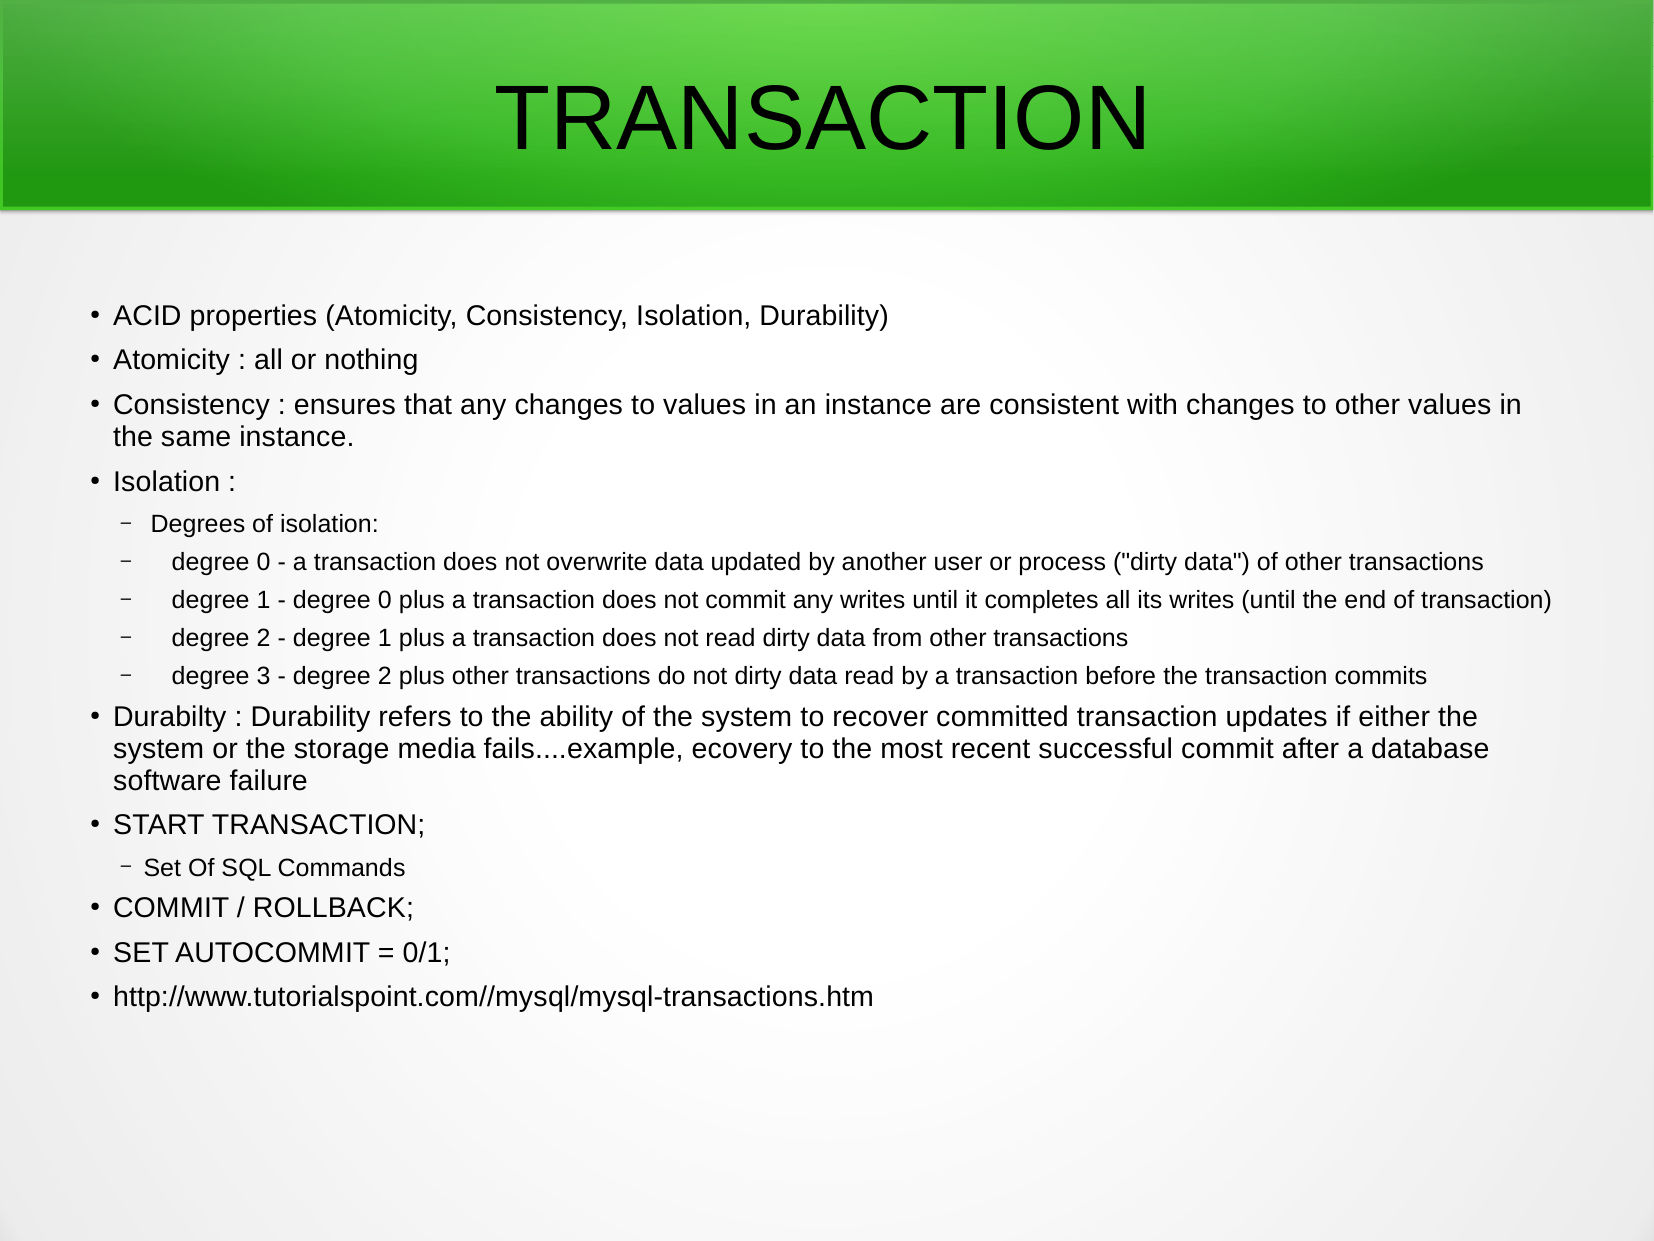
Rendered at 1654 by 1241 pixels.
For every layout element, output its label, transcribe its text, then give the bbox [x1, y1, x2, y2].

list ACID properties (Atomicity, Consistency, Isolation, Durability) Atomicity : all or nothing Consistency : ensures that any changes to values in an instance are consistent with changes to other values in the same instance. Isolation : Degrees of isolation: degree 0 - a transaction does not overwrite data updated by another user or process ("dirty data") of other transactions degree 1 - degree 0 plus a transaction does not commit any writes until it completes all its writes (until the end of transaction) degree 2 - degree 1 plus a transaction does not read dirty data from other transactions degree 3 - degree 2 plus other transactions do not dirty data read by a transaction before the transaction commits Durabilty : Durability refers to the ability of the system to recover committed transaction updates if either the system or the storage media fails....example, ecovery to the most recent successful commit after a database software failure START TRANSACTION; Set Of SQL Commands COMMIT / ROLLBACK; SET AUTOCOMMIT = 0/1; http://www.tutorialspoint.com//mysql/mysql-transactions.htm [82, 299, 1571, 1019]
title TRANSACTION [82, 47, 1571, 189]
